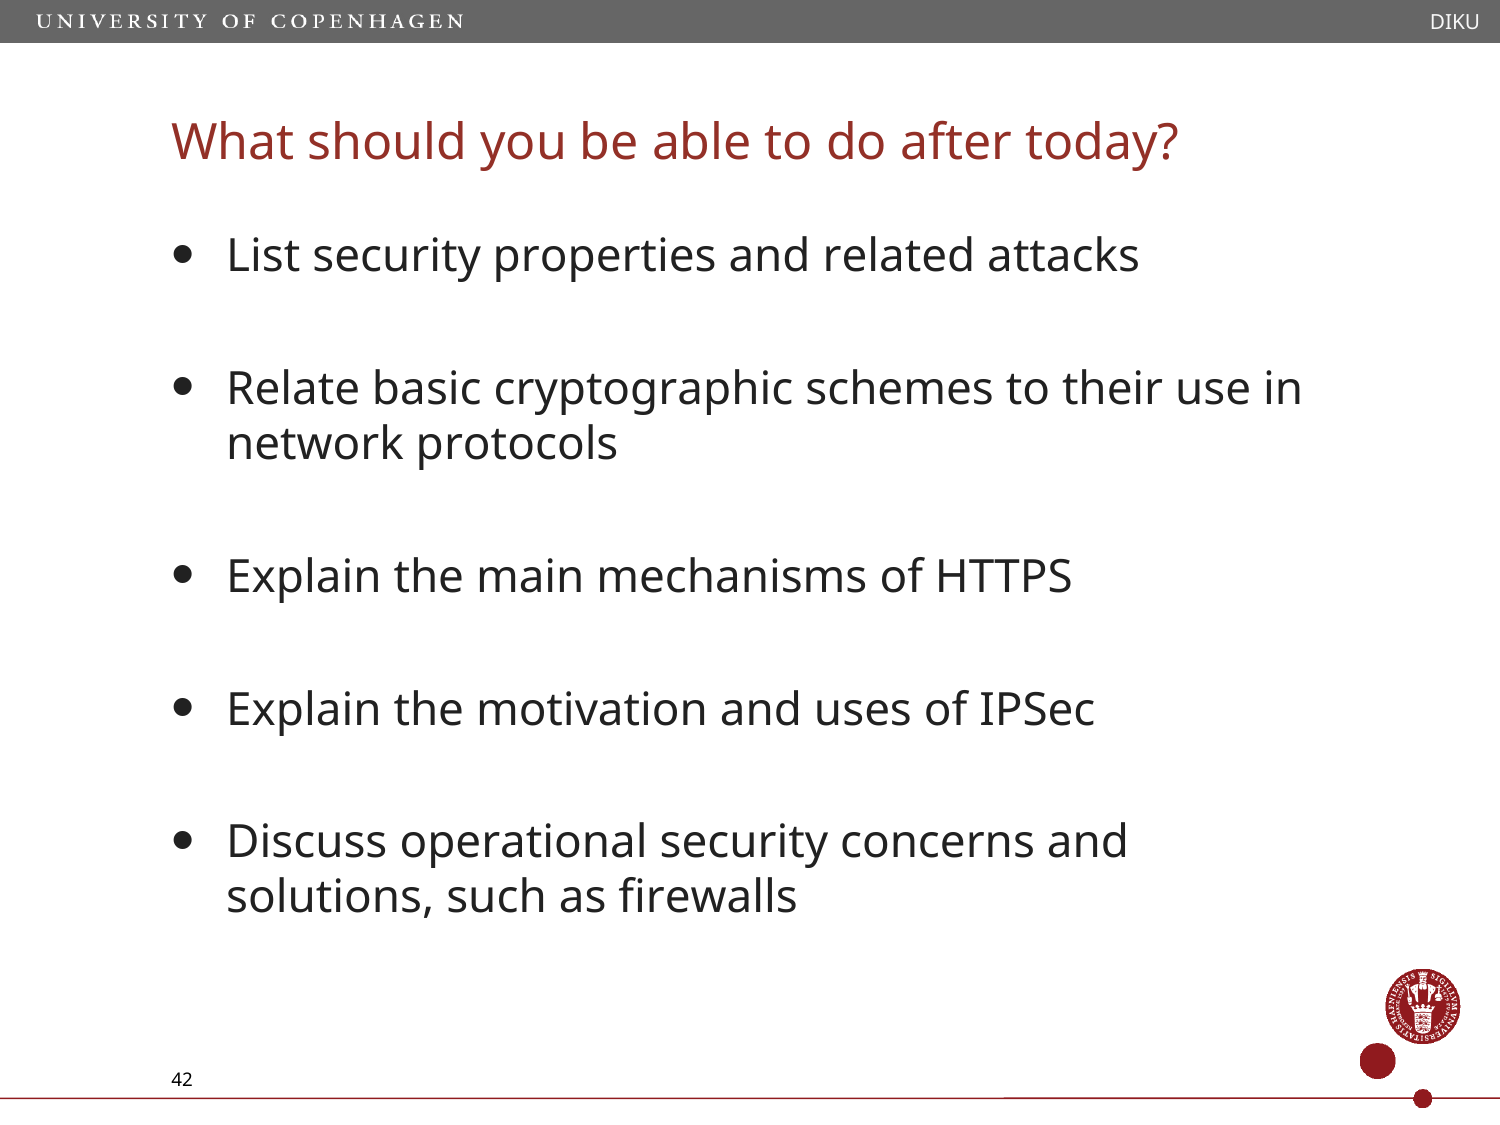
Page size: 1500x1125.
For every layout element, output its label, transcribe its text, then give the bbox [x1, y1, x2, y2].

text_box <number> [171, 1067, 522, 1092]
picture [0, 910, 1500, 1122]
text_box List security properties and related attacks Relate basic cryptographic schemes to their use in network protocols Explain the main mechanisms of HTTPS Explain the motivation and uses of IPSec Discuss operational security concerns and solutions, such as firewalls [171, 225, 1329, 900]
text_box What should you be able to do after today? [171, 75, 1329, 171]
text_box DIKU [469, 0, 1495, 43]
